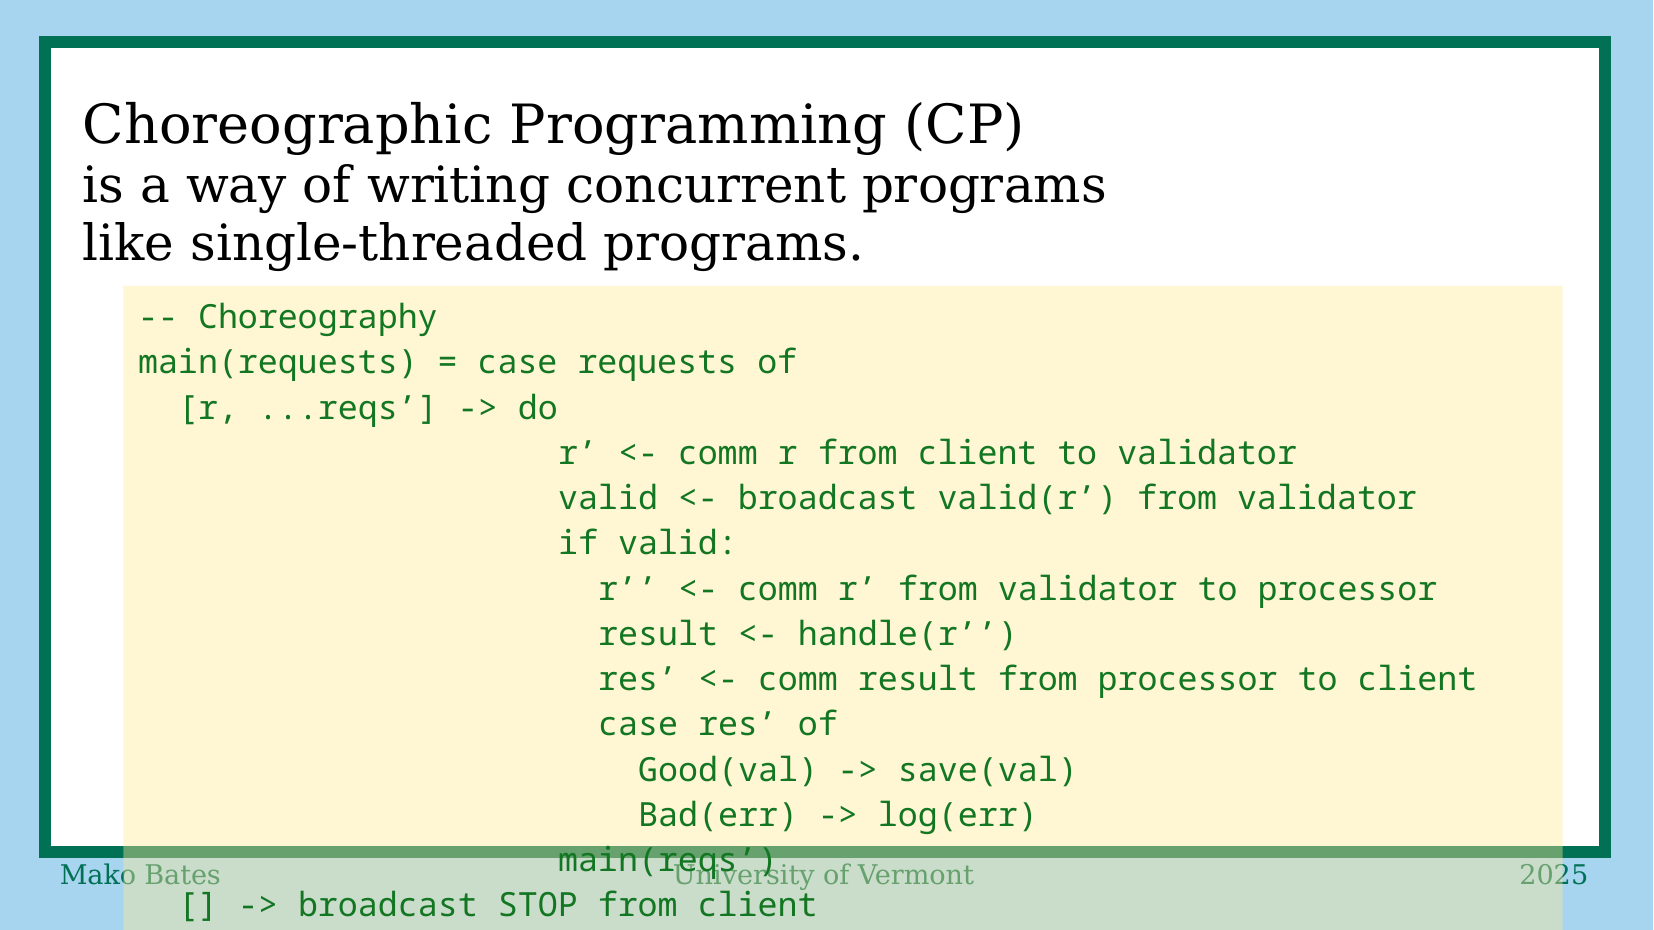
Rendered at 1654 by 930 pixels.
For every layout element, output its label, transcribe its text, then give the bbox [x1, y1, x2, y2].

text_box -- Choreography main(requests) = case requests of [r, ...reqs’] -> do r’ <- comm r from client to validator valid <- broadcast valid(r’) from validator if valid: r’’ <- comm r’ from validator to processor result <- handle(r’’) res’ <- comm result from processor to client case res’ of Good(val) -> save(val) Bad(err) -> log(err) main(reqs’) [] -> broadcast STOP from client [123, 285, 1563, 837]
title Choreographic Programming (CP) is a way of writing concurrent programs like single-threaded programs. [82, 92, 1571, 273]
